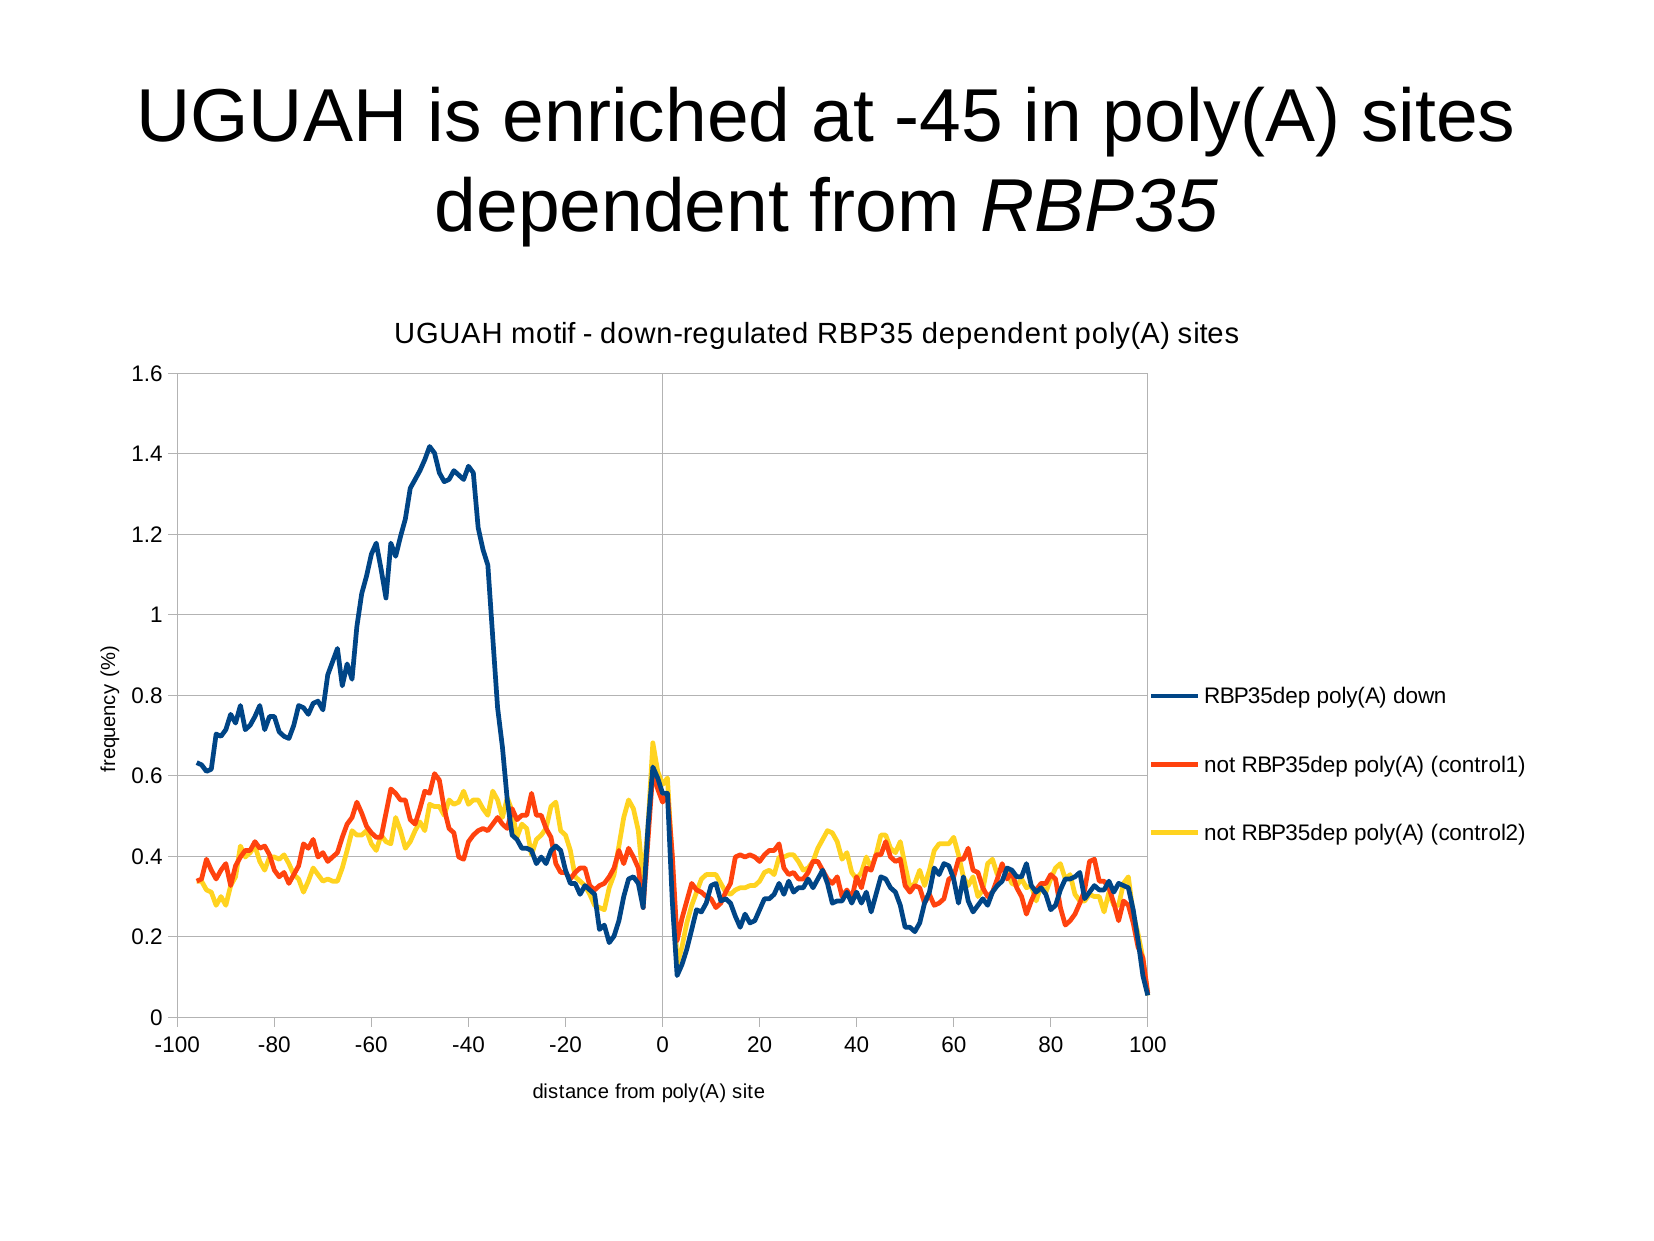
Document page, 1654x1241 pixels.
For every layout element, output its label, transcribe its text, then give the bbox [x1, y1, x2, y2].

title UGUAH is enriched at -45 in poly(A) sites dependent from RBP35 [82, 49, 1571, 257]
chart [90, 283, 1546, 1111]
